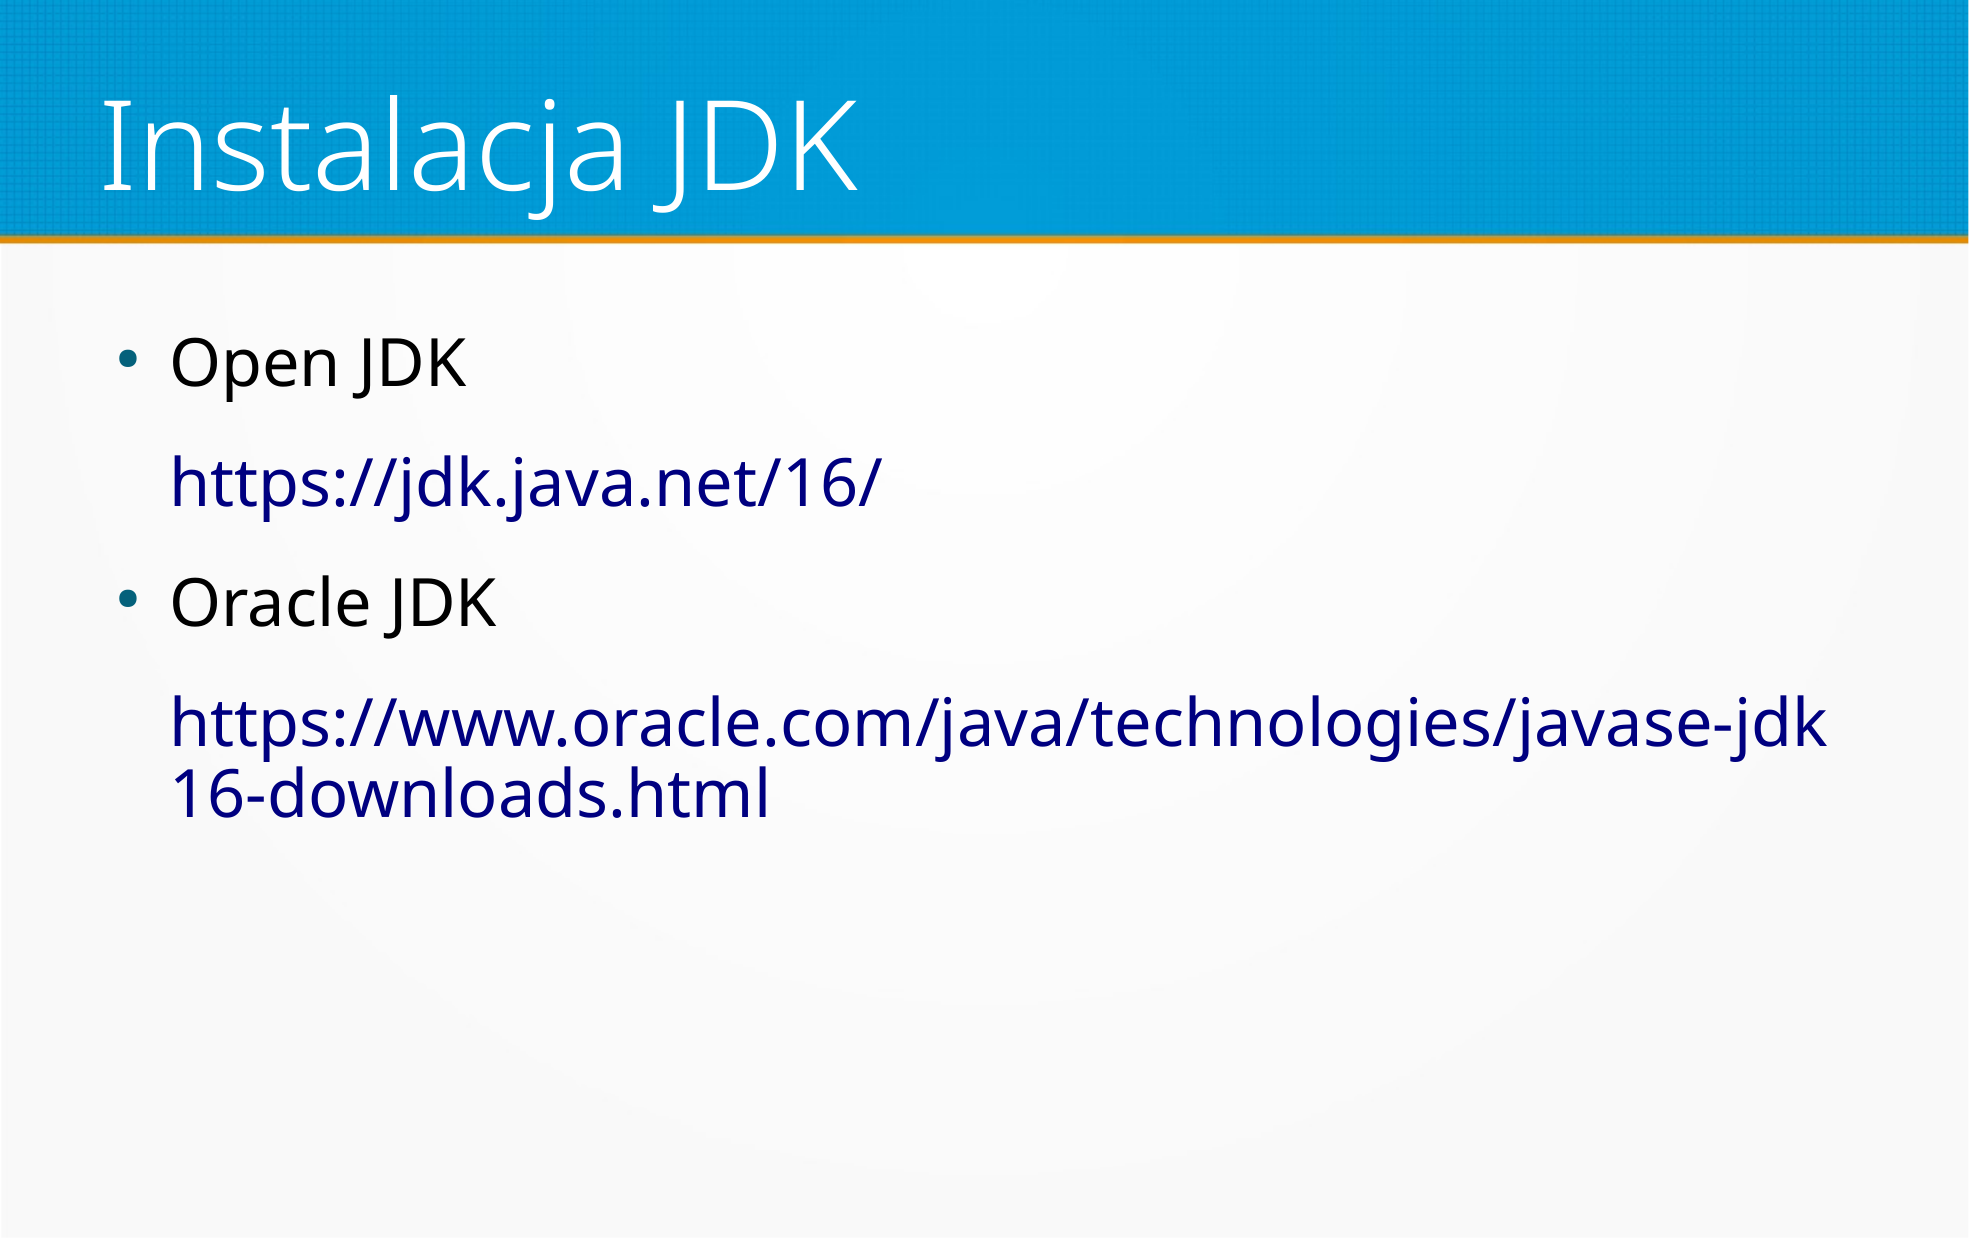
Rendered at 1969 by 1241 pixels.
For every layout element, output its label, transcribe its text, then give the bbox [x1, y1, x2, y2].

title Instalacja JDK [98, 19, 1870, 227]
list Open JDK https://jdk.java.net/16/ Oracle JDK https://www.oracle.com/java/technologies/javase-jdk16-downloads.html [98, 315, 1861, 1081]
picture [0, 233, 1969, 1241]
